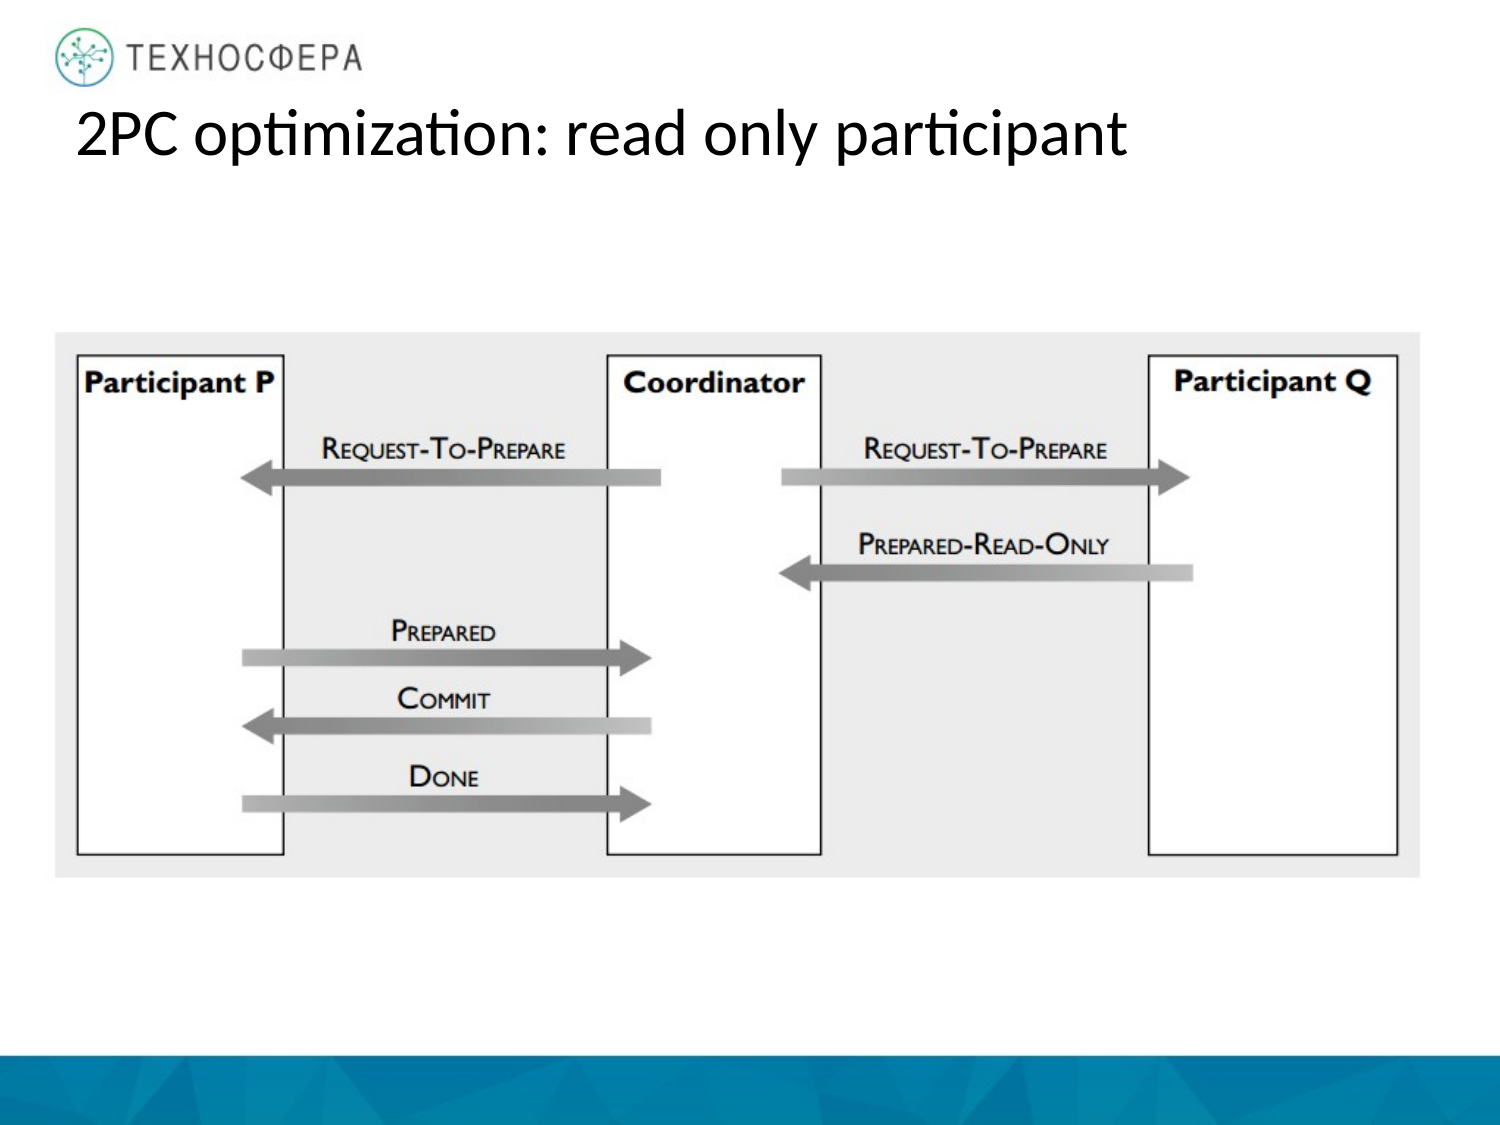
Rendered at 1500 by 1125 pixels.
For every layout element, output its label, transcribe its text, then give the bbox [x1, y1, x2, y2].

title 2PC optimization: read only participant [75, 45, 1425, 233]
picture [0, 0, 1500, 1057]
